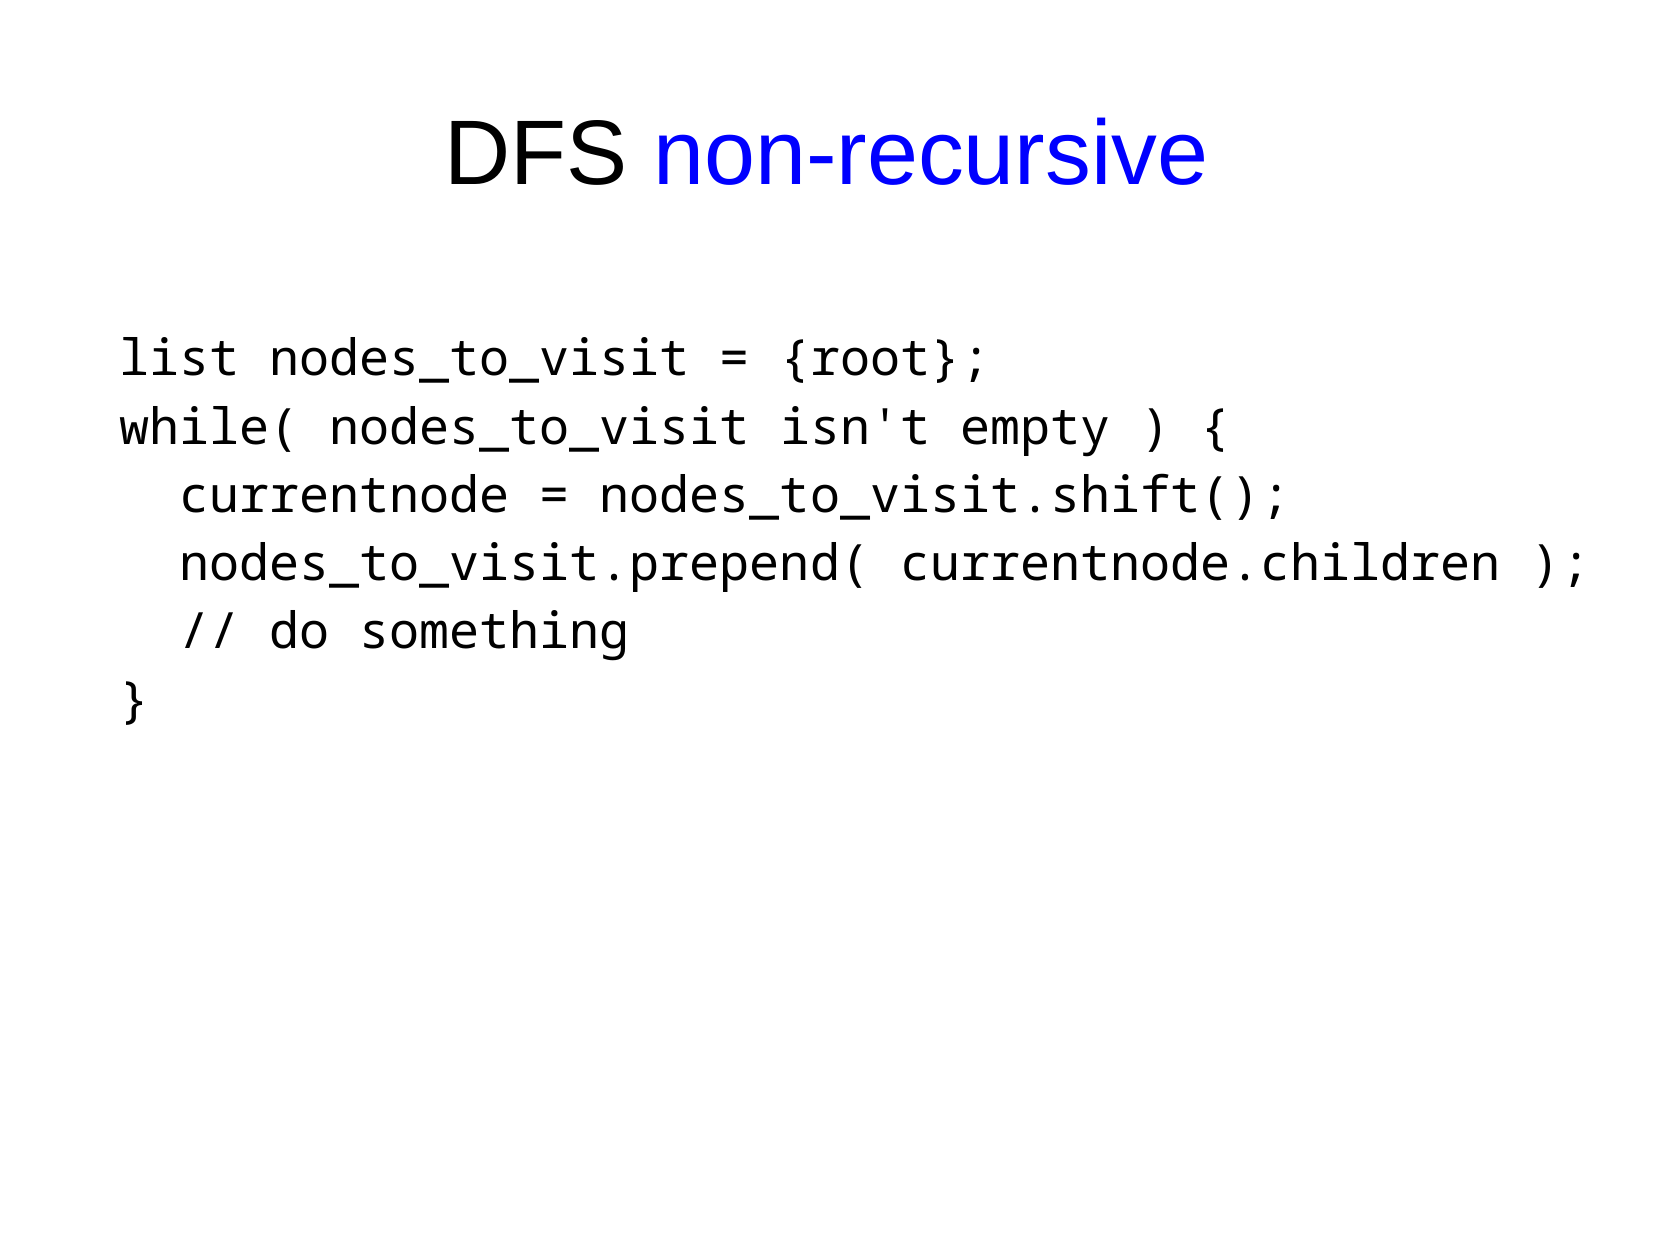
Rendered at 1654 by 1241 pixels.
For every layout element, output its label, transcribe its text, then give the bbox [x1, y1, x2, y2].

title DFS non-recursive [82, 49, 1571, 257]
text_box list nodes_to_visit = {root}; while( nodes_to_visit isn't empty ) { currentnode = nodes_to_visit.shift(); nodes_to_visit.prepend( currentnode.children ); // do something } [105, 315, 1605, 678]
